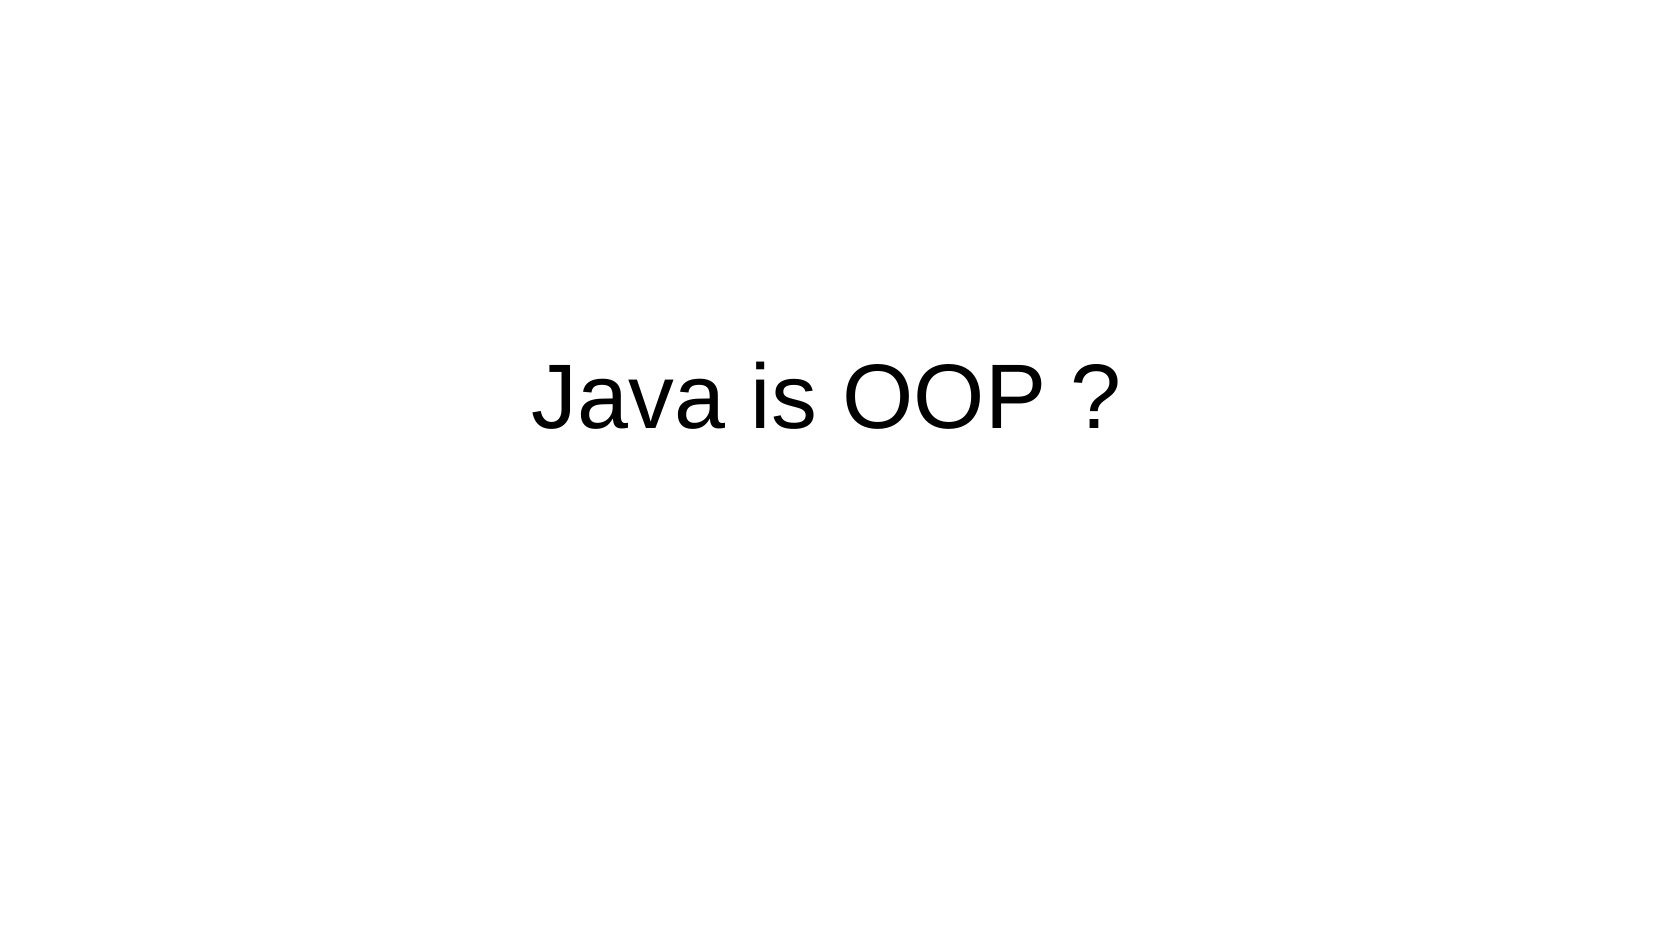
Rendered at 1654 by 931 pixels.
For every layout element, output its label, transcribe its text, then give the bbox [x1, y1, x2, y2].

subtitle Java is OOP ? [82, 37, 1571, 757]
